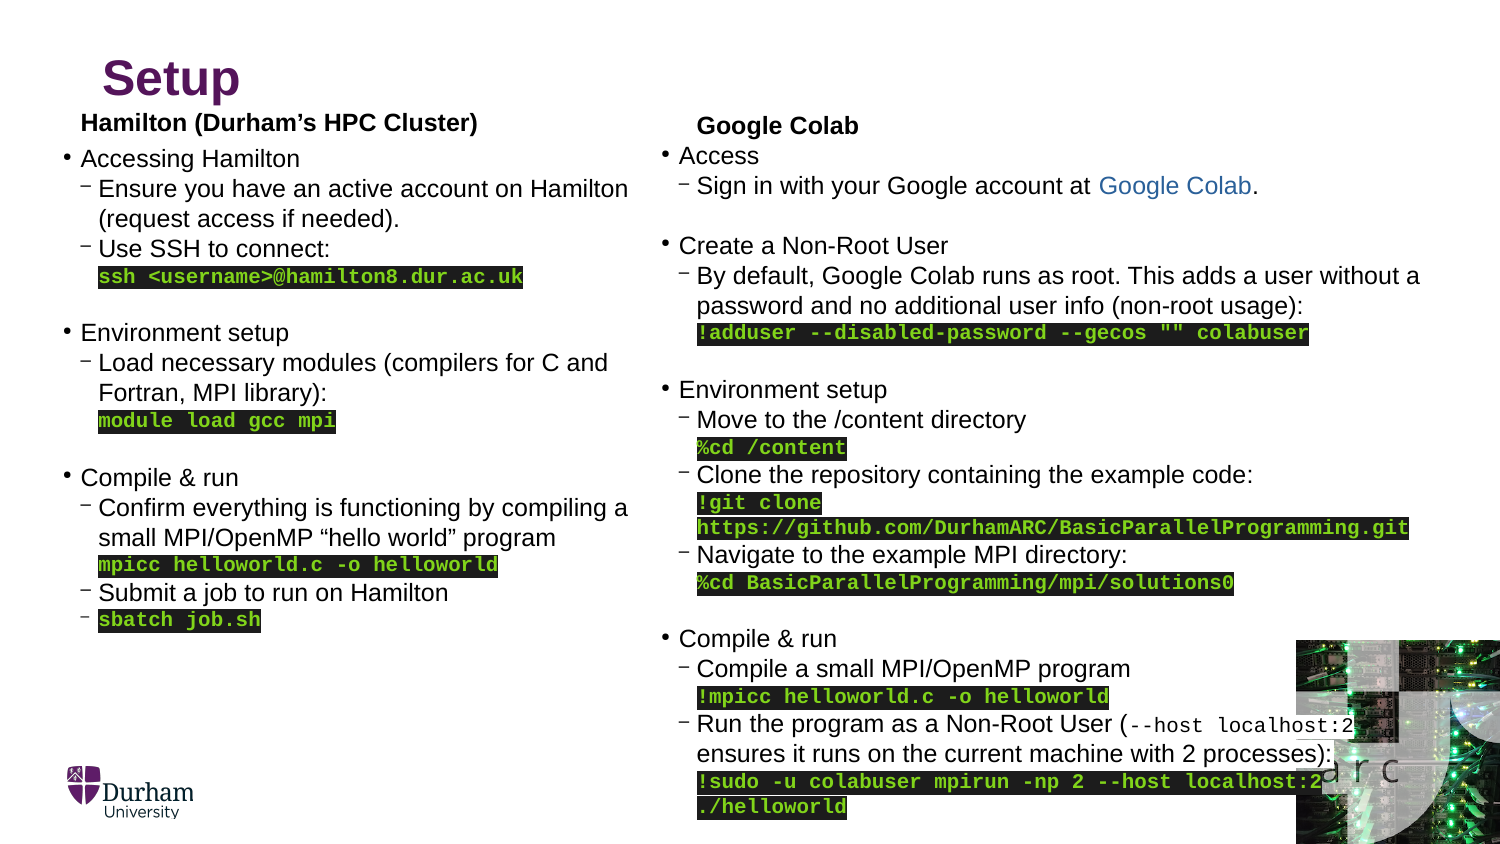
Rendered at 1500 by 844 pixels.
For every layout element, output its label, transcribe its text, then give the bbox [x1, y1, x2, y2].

picture [1296, 640, 1500, 844]
list Google Colab Access Sign in with your Google account at Google Colab. Create a Non-Root User By default, Google Colab runs as root. This adds a user without a password and no additional user info (non-root usage): !adduser --disabled-password --gecos "" colabuser Environment setup Move to the /content directory %cd /content Clone the repository containing the example code: !git clone https://github.com/DurhamARC/BasicParallelProgramming.git Navigate to the example MPI directory: %cd BasicParallelProgramming/mpi/solutions0 Compile & run Compile a small MPI/OpenMP program !mpicc helloworld.c -o helloworld Run the program as a Non-Root User (--host localhost:2 ensures it runs on the current machine with 2 processes): !sudo -u colabuser mpirun -np 2 --host localhost:2 ./helloworld [643, 109, 1448, 773]
title Setup [101, 45, 1399, 121]
picture [67, 770, 193, 819]
list Hamilton (Durham’s HPC Cluster) Accessing Hamilton Ensure you have an active account on Hamilton (request access if needed). Use SSH to connect: ssh <username>@hamilton8.dur.ac.uk Environment setup Load necessary modules (compilers for C and Fortran, MPI library): module load gcc mpi Compile & run Confirm everything is functioning by compiling a small MPI/OpenMP “hello world” program mpicc helloworld.c -o helloworld Submit a job to run on Hamilton sbatch job.sh [45, 106, 633, 770]
